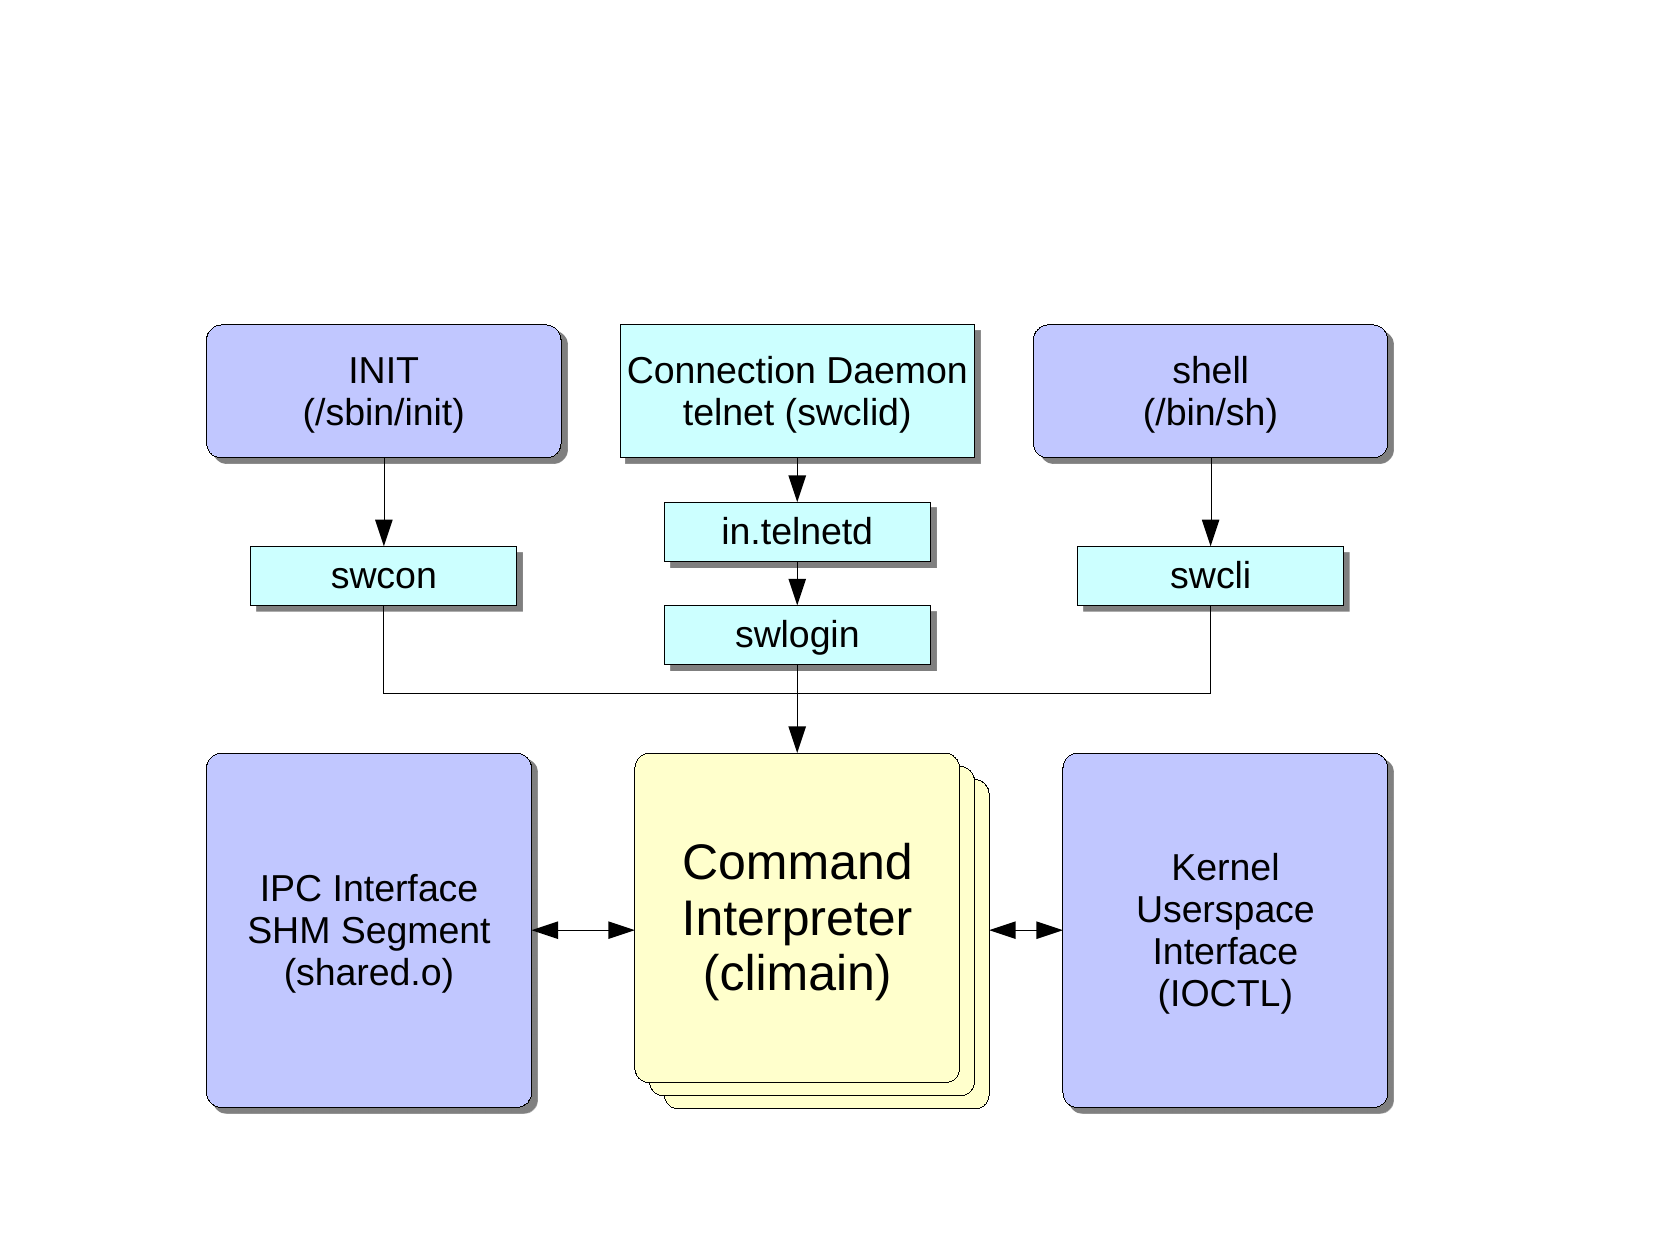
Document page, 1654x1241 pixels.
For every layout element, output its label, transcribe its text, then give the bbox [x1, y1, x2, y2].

text_box Command Interpreter (climain) [634, 753, 960, 1083]
text_box swcon [250, 546, 517, 606]
text_box [649, 766, 990, 1109]
text_box Kernel Userspace Interface (IOCTL) [1062, 753, 1388, 1108]
text_box shell (/bin/sh) [1033, 324, 1388, 458]
text_box IPC Interface SHM Segment (shared.o) [206, 753, 532, 1108]
text_box swlogin [664, 605, 931, 665]
text_box in.telnetd [664, 502, 931, 562]
text_box INIT (/sbin/init) [206, 324, 562, 458]
text_box Connection Daemon telnet (swclid) [620, 324, 975, 458]
text_box swcli [1077, 546, 1344, 606]
